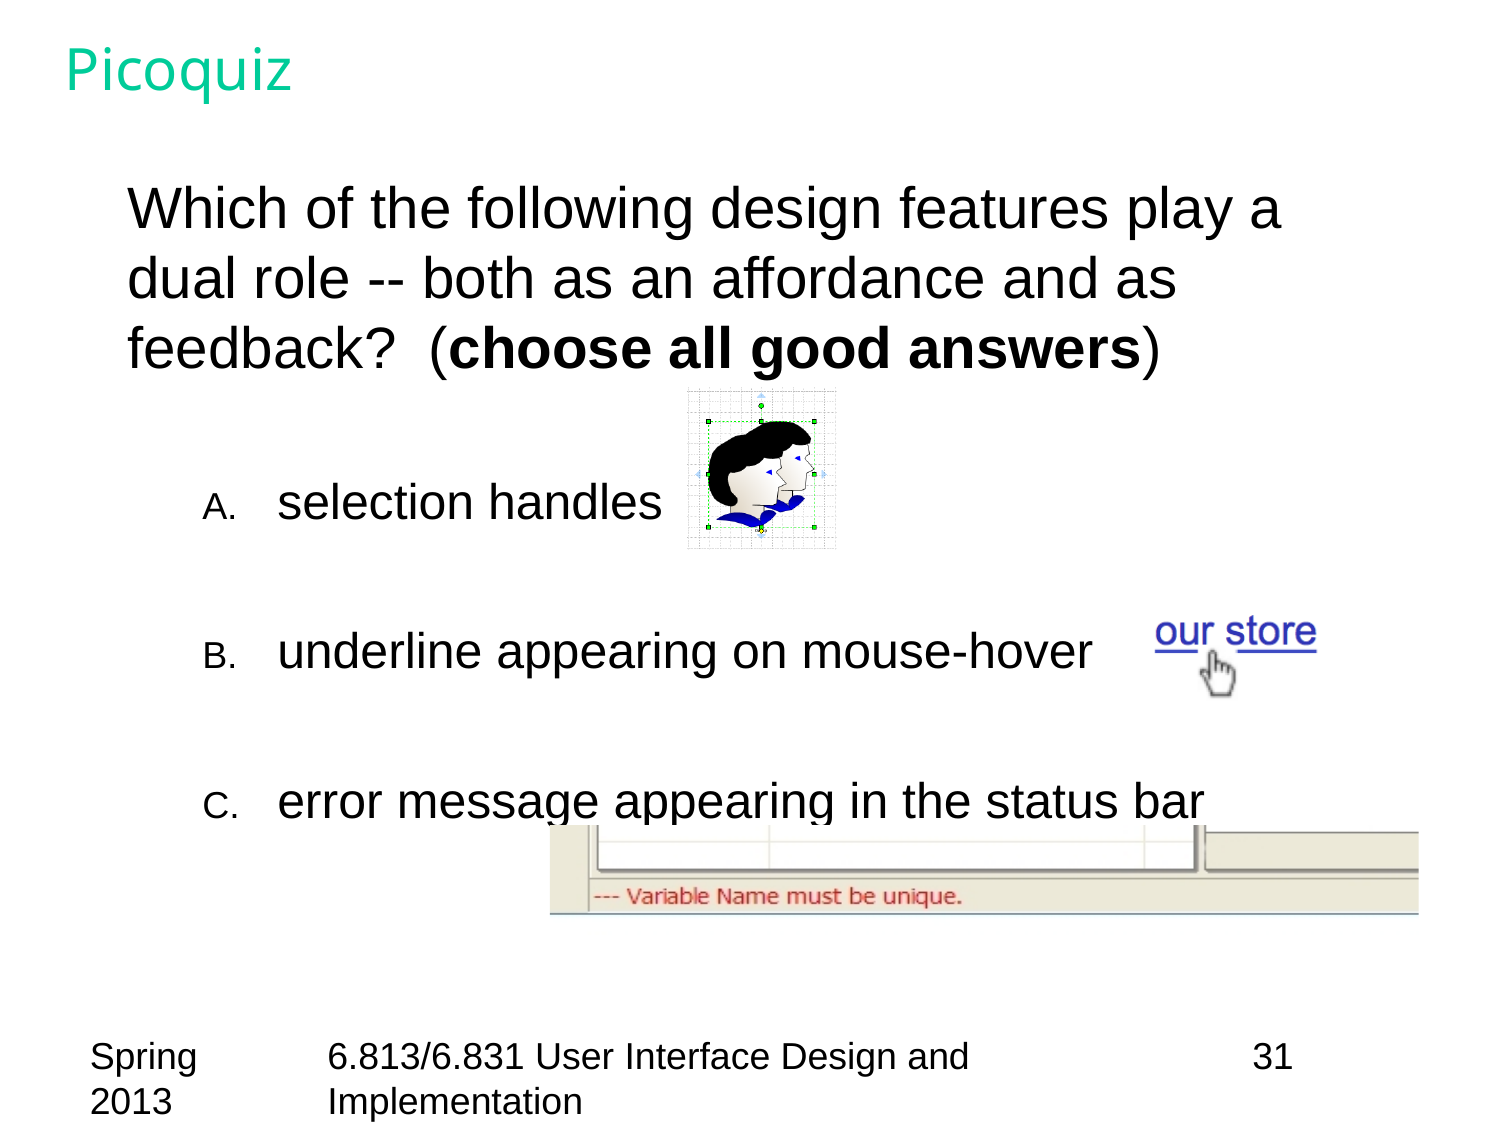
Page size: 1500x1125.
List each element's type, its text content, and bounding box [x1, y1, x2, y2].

picture [549, 825, 1419, 937]
list Which of the following design features play a dual role -- both as an affordance and as feedback? (choose all good answers) selection handles underline appearing on mouse-hover error message appearing in the status bar [112, 162, 1388, 1000]
slide_number Spring 2013 [75, 1024, 300, 1103]
footer 6.813/6.831 User Interface Design and Implementation [312, 1024, 1225, 1103]
title Picoquiz [50, 24, 1438, 150]
slide_number <number> [1237, 1024, 1425, 1103]
picture [687, 387, 837, 550]
picture [1137, 612, 1330, 713]
